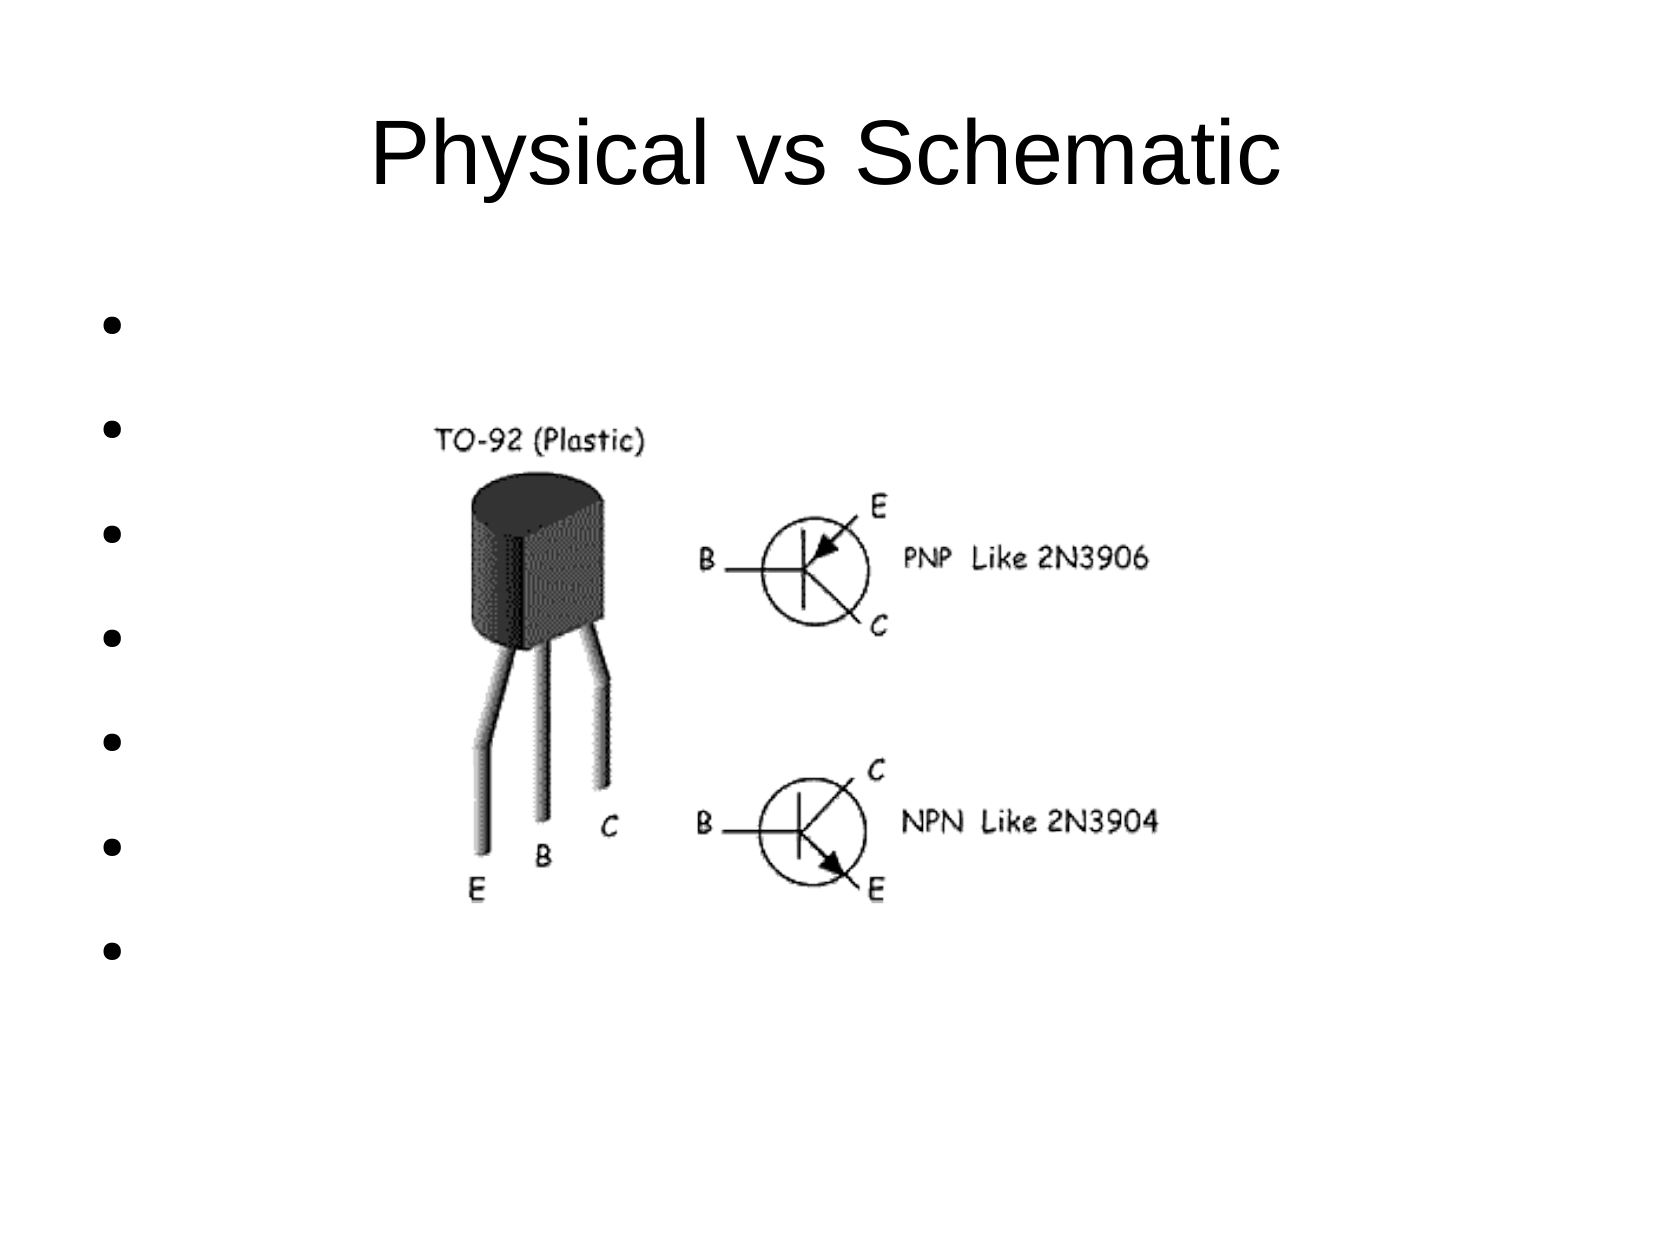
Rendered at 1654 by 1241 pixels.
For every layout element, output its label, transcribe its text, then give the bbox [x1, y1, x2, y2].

list [82, 290, 1571, 1010]
title Physical vs Schematic [82, 49, 1571, 257]
picture [394, 389, 1186, 955]
